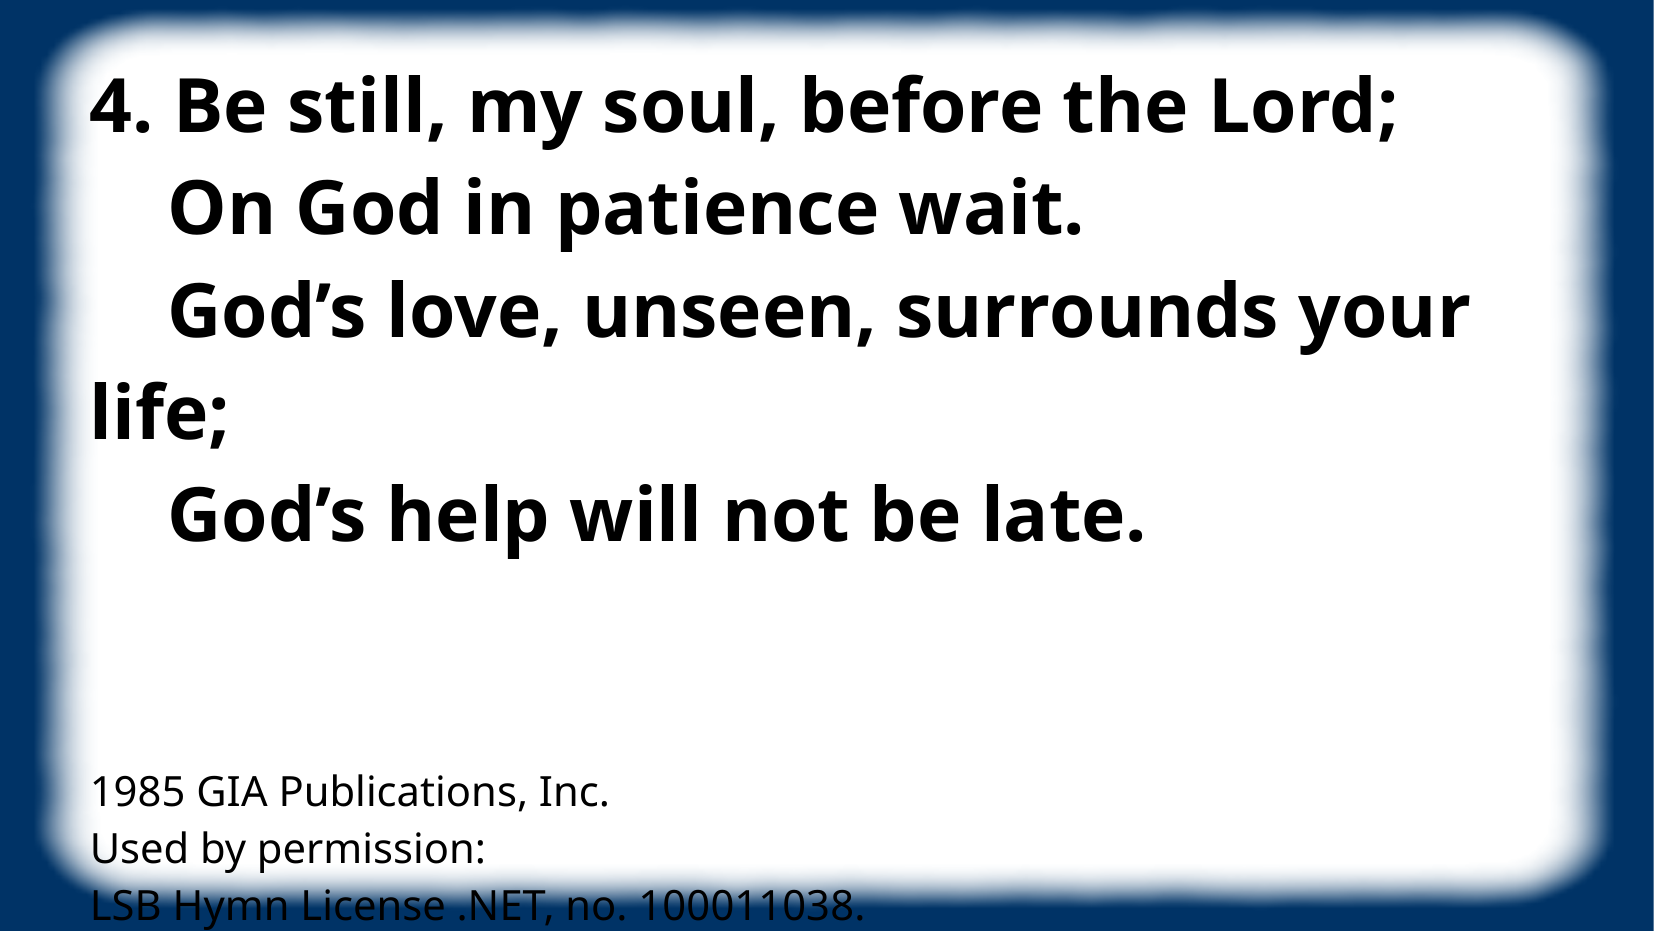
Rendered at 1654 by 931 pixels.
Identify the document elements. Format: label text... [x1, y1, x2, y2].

picture [0, 0, 1654, 931]
text_box 4. Be still, my soul, before the Lord; On God in patience wait. God’s love, unseen, surrounds your life; God’s help will not be late. 1985 GIA Publications, Inc. Used by permission: LSB Hymn License .NET, no. 100011038. [75, 45, 1576, 820]
